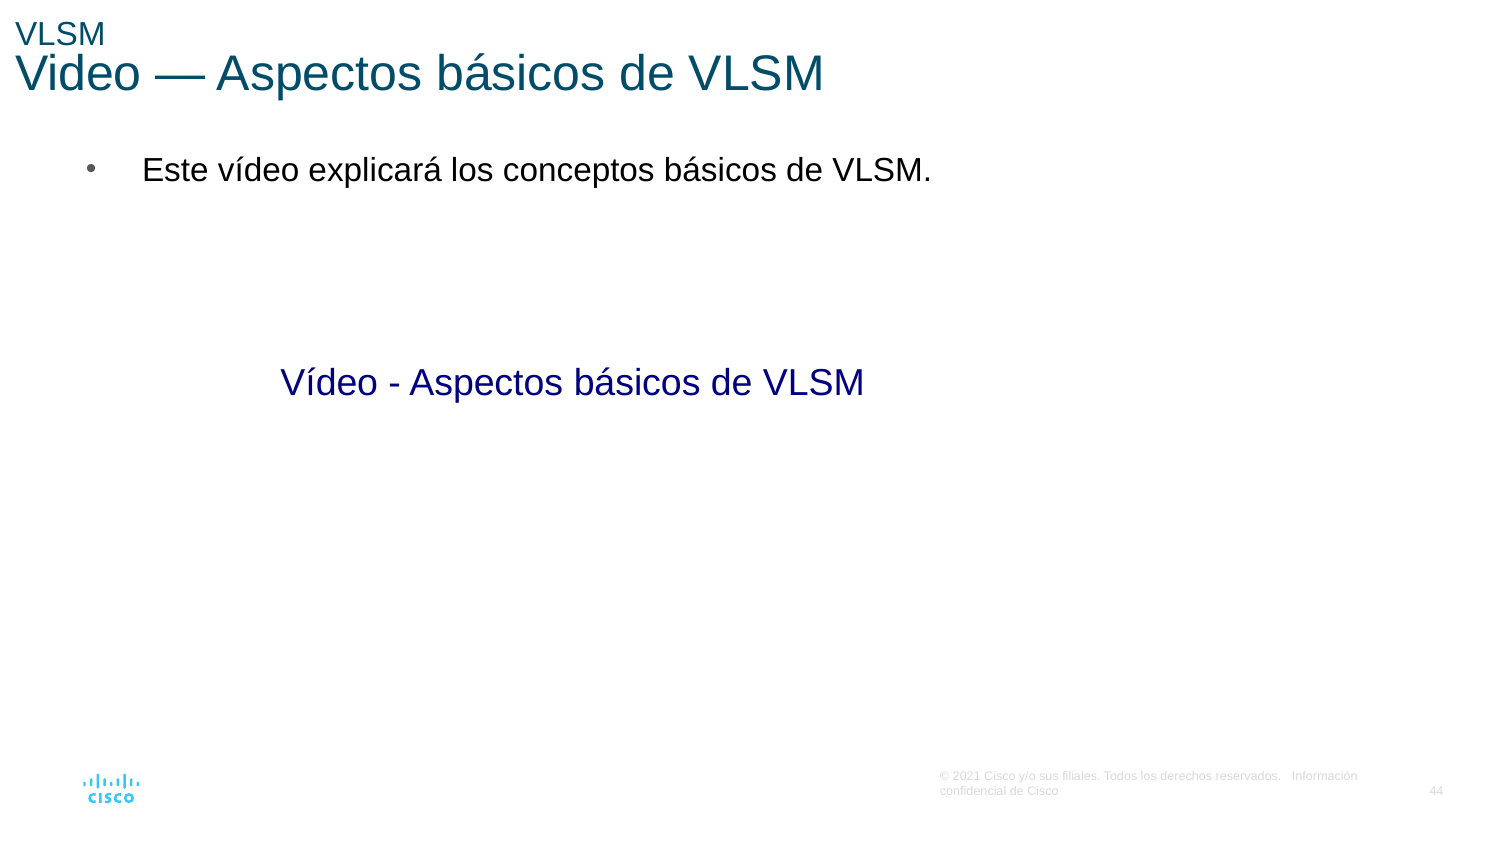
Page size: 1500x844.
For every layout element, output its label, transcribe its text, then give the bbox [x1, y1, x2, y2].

text_box Vídeo - Aspectos básicos de VLSM [265, 354, 1112, 430]
title VLSM Video — Aspectos básicos de VLSM [0, 0, 1369, 121]
list Este vídeo explicará los conceptos básicos de VLSM. [70, 140, 1430, 207]
